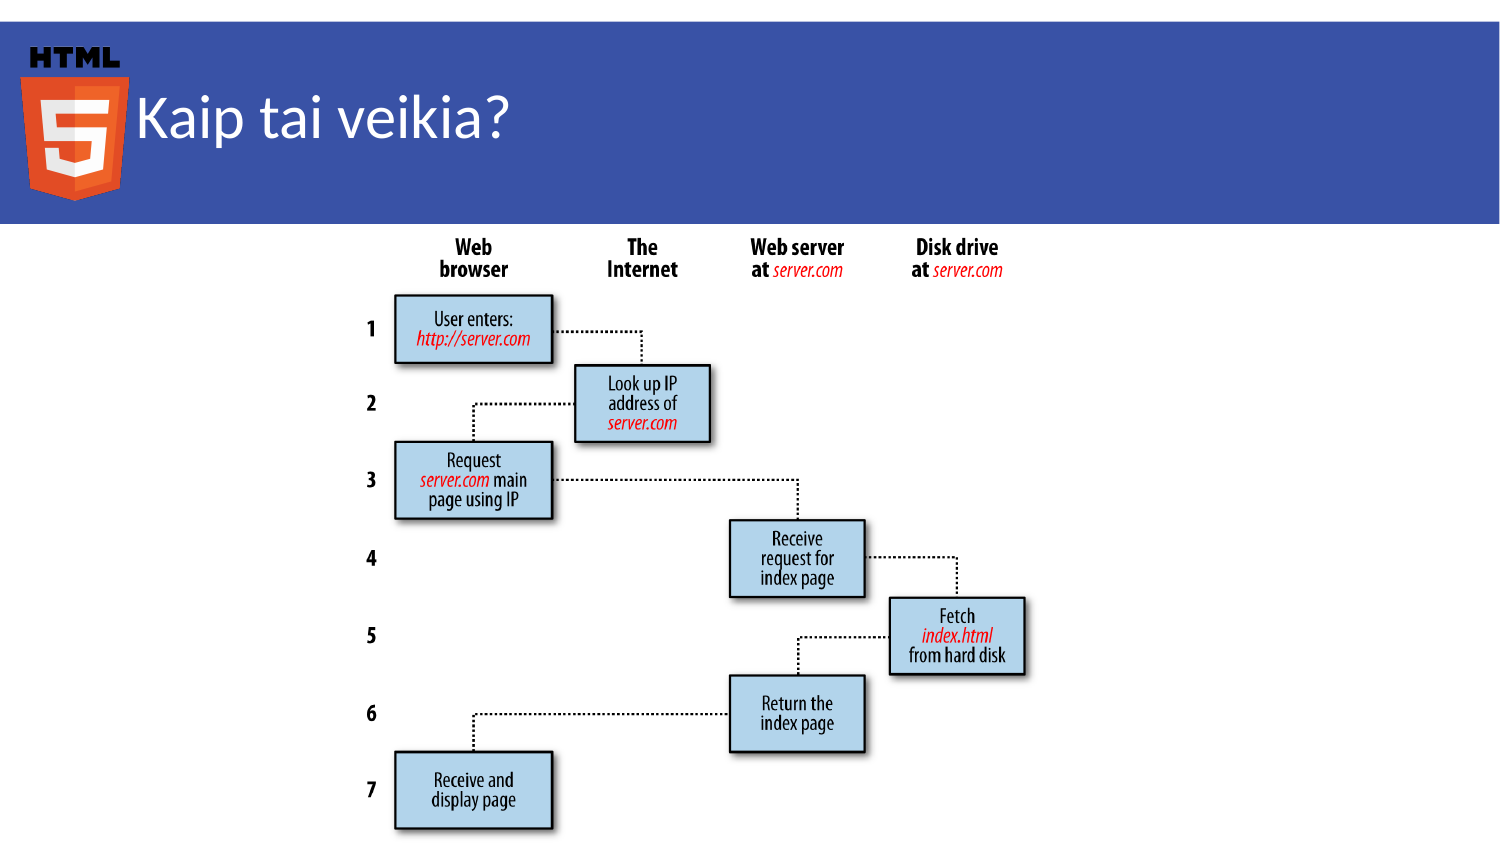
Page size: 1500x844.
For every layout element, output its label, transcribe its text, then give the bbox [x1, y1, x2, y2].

text_box Kaip tai veikia? [122, 72, 1500, 167]
picture [366, 234, 1040, 844]
picture [20, 46, 130, 201]
